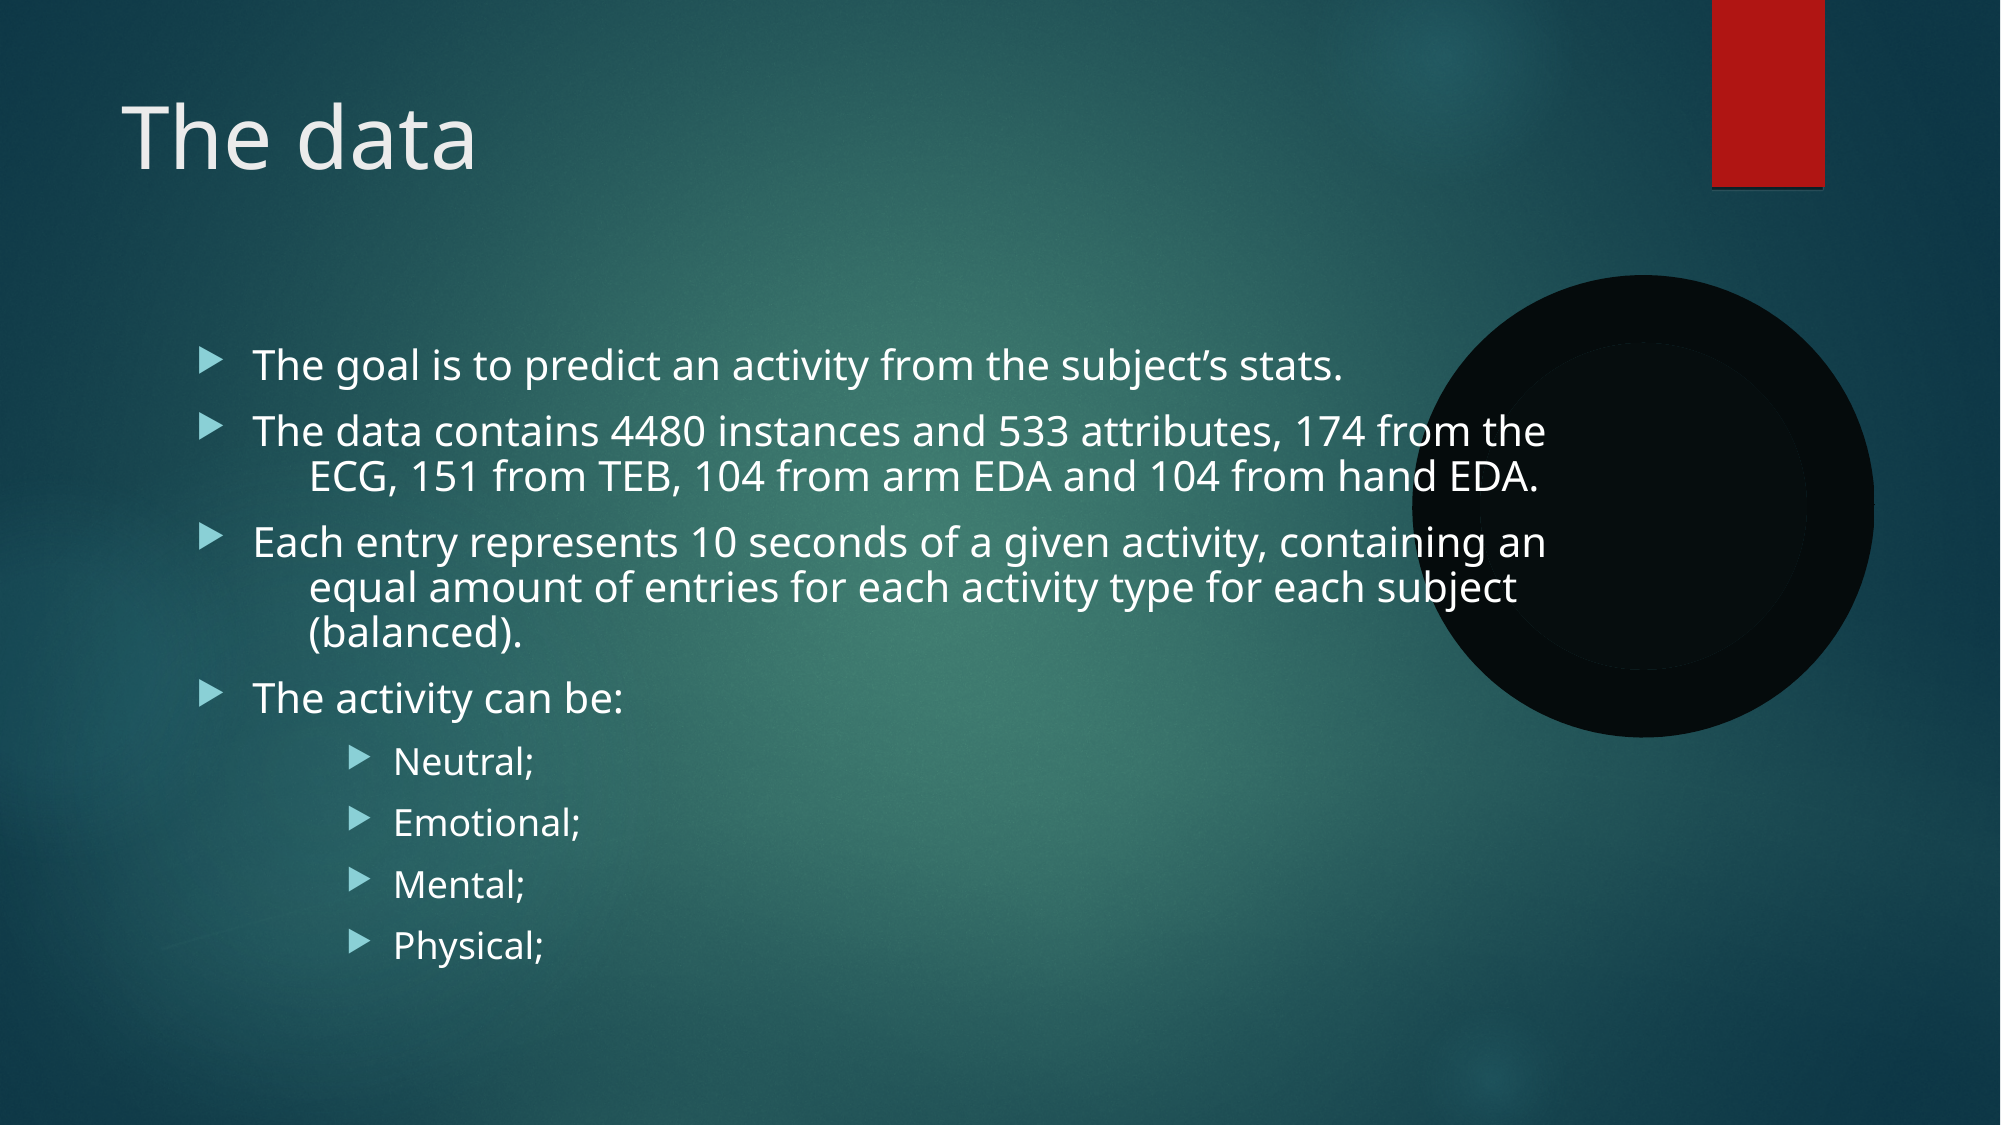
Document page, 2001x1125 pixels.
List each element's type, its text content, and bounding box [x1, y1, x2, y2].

list The goal is to predict an activity from the subject’s stats. The data contains 4480 instances and 533 attributes, 174 from the ECG, 151 from TEB, 104 from arm EDA and 104 from hand EDA. Each entry represents 10 seconds of a given activity, containing an equal amount of entries for each activity type for each subject (balanced). The activity can be: Neutral; Emotional; Mental; Physical; [181, 336, 1649, 1026]
title The data [106, 74, 1649, 305]
